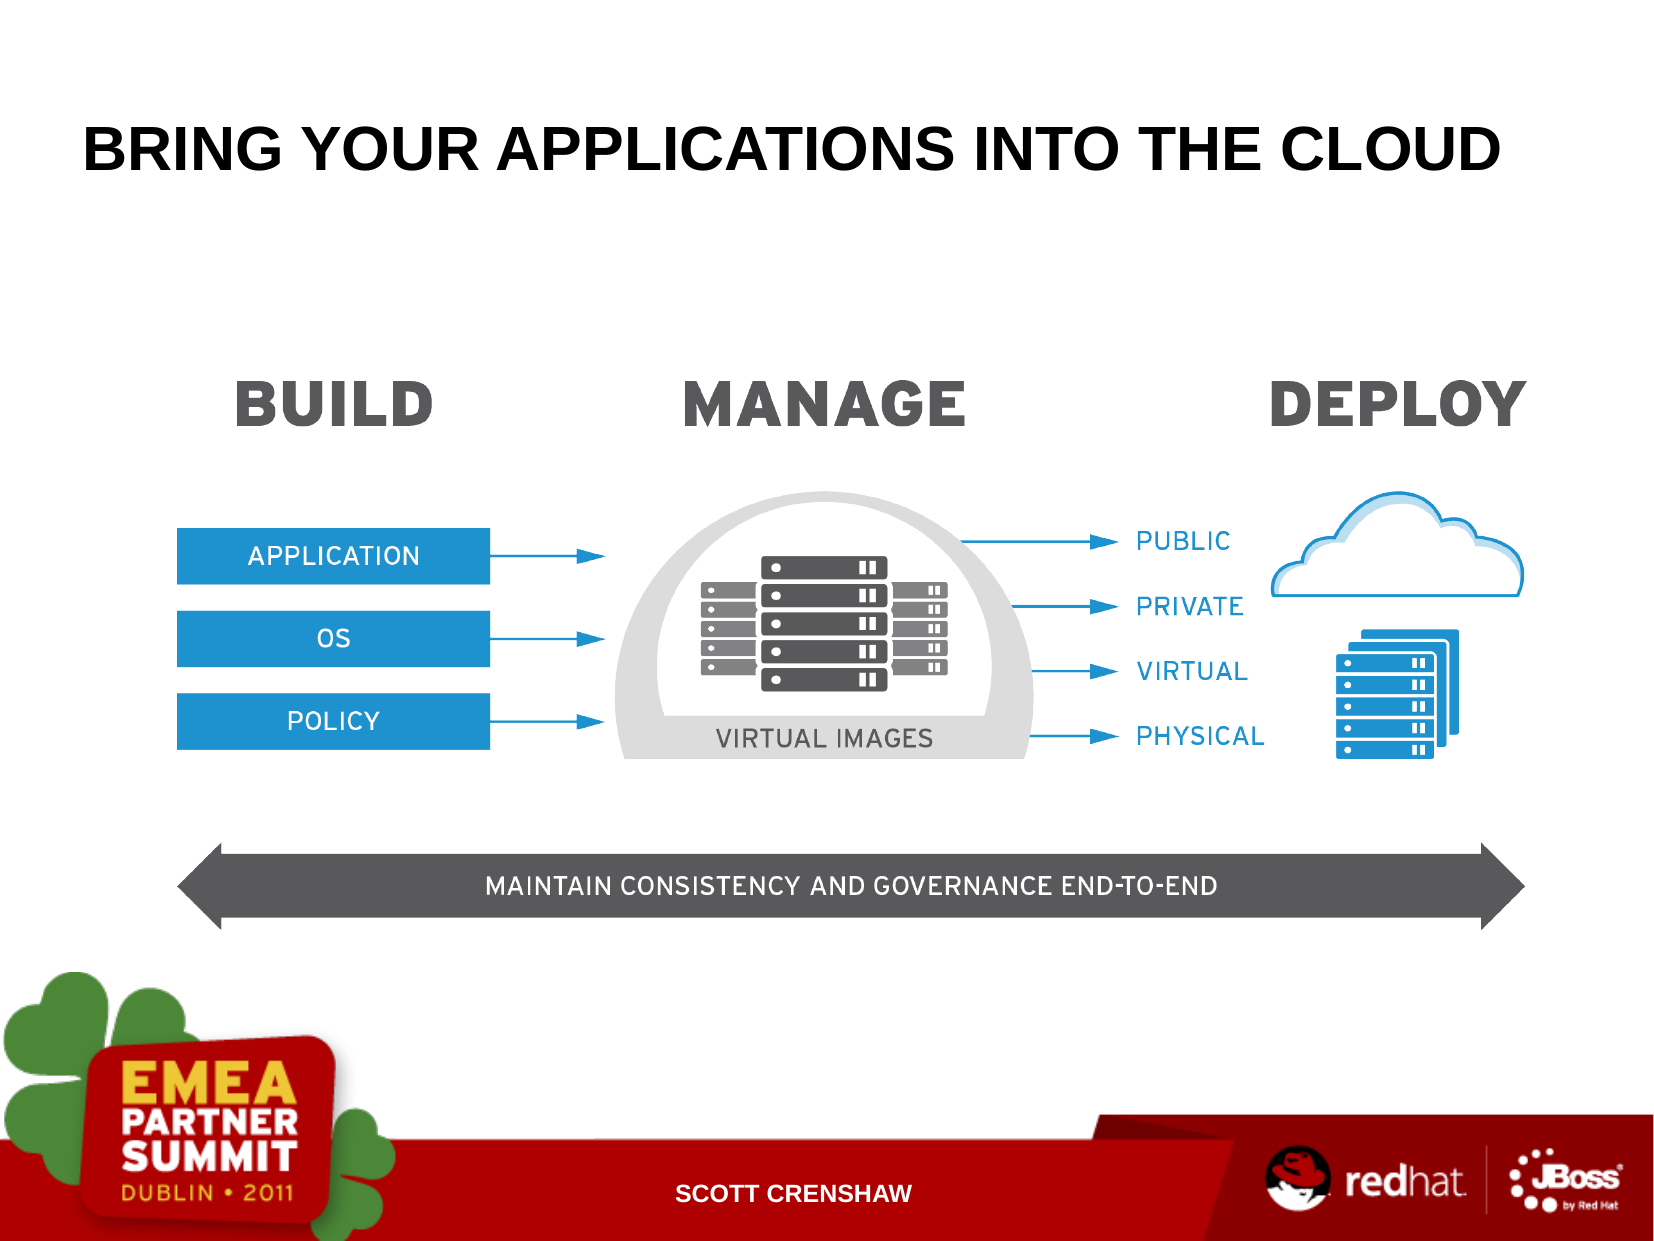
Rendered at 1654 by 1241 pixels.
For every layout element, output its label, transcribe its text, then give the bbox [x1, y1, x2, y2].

picture [177, 371, 1528, 930]
title BRING YOUR APPLICATIONS INTO THE CLOUD [82, 55, 1571, 243]
picture [0, 972, 1654, 1241]
